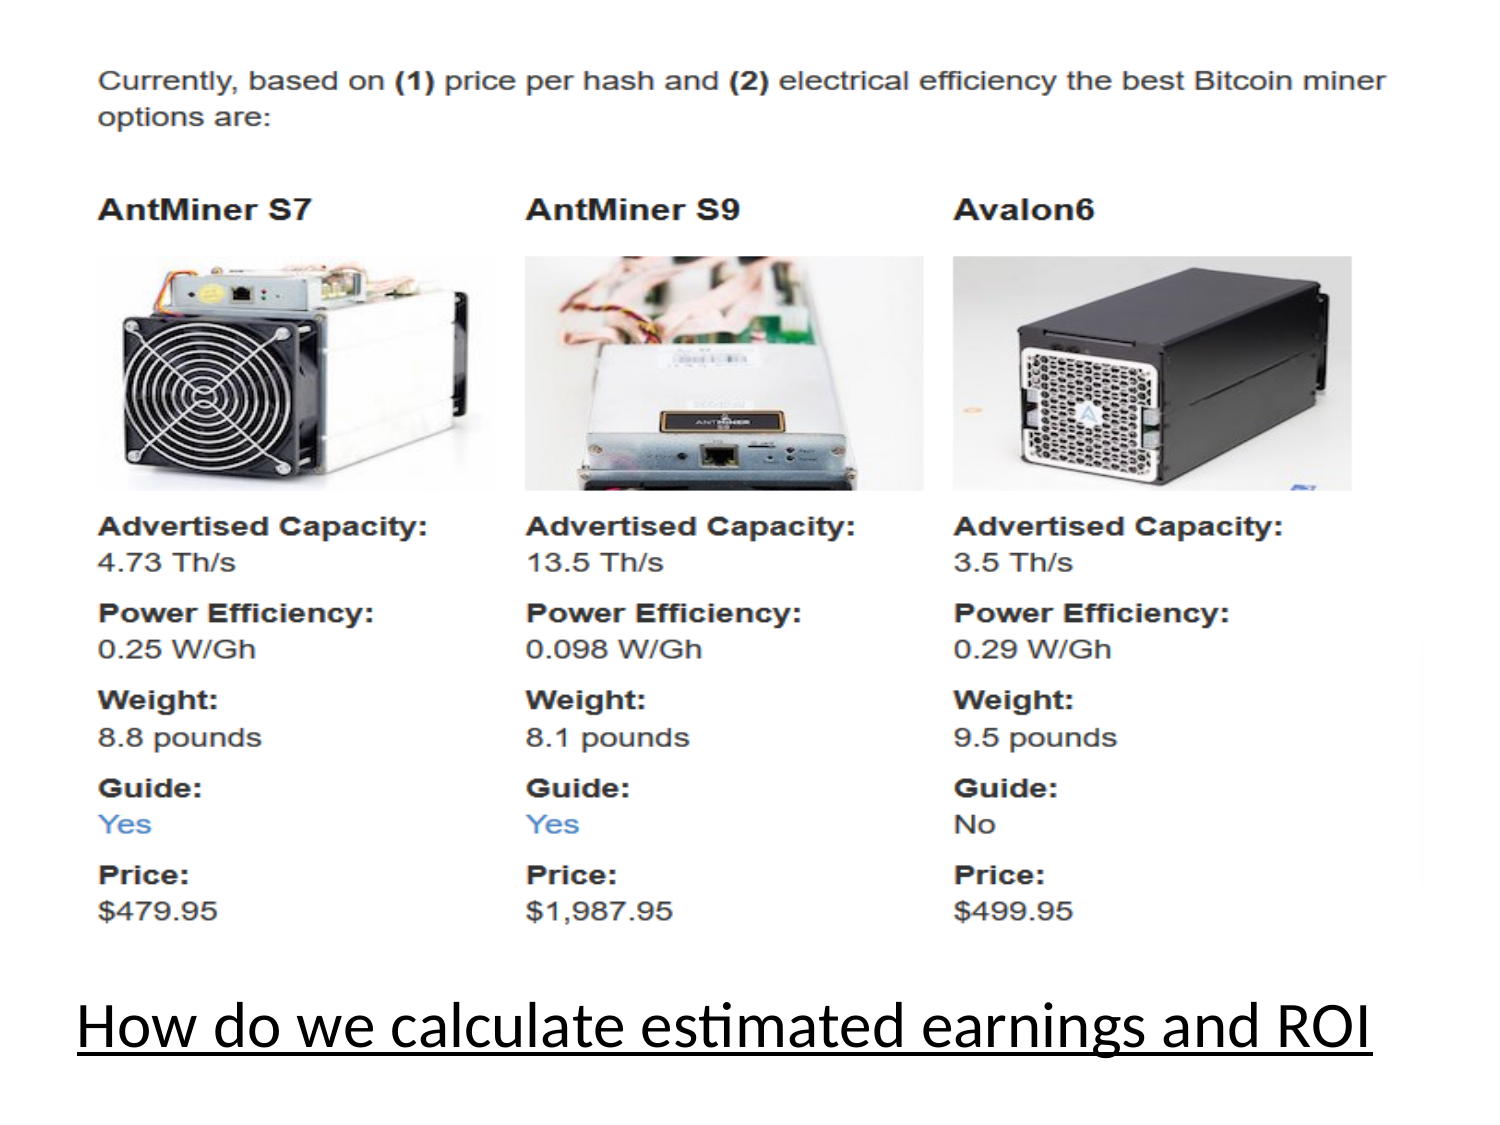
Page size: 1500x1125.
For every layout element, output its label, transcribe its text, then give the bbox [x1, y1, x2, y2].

text_box How do we calculate estimated earnings and ROI [50, 943, 1401, 1101]
picture [75, 51, 1426, 938]
